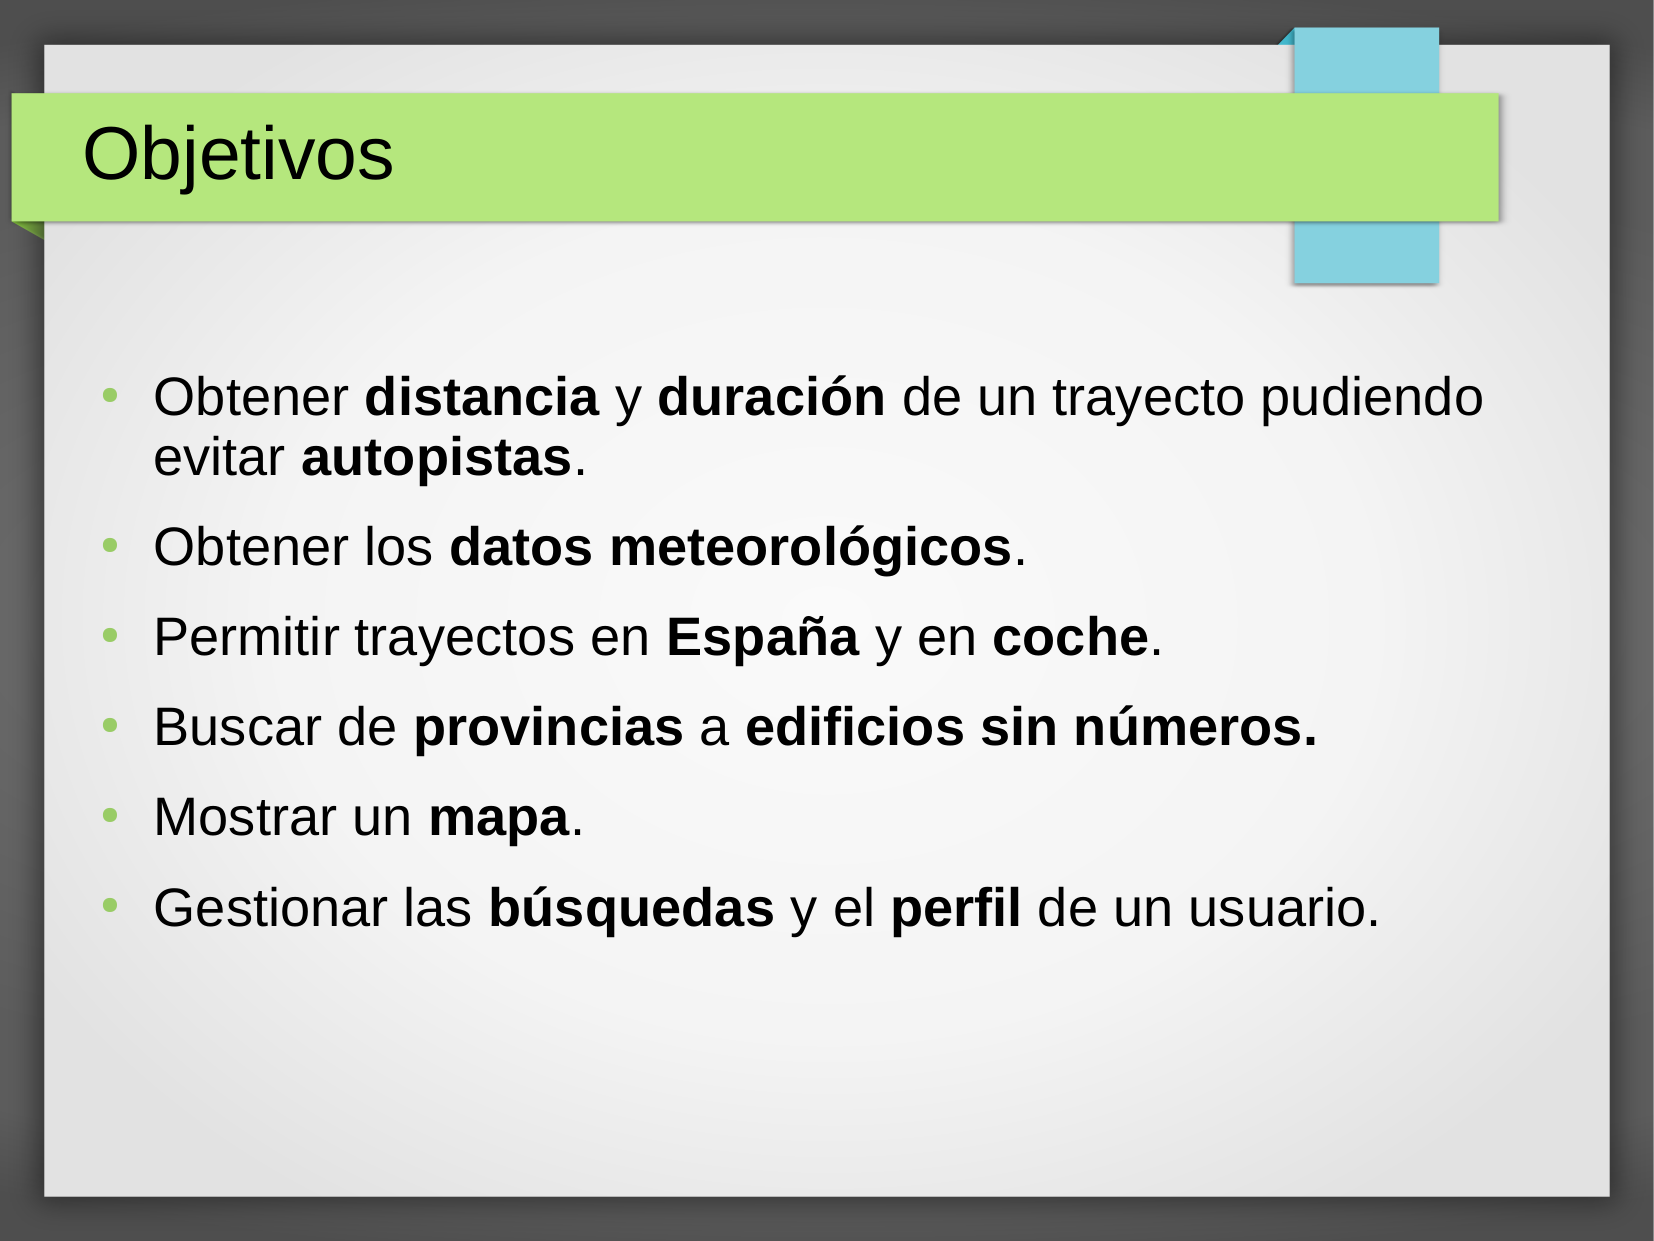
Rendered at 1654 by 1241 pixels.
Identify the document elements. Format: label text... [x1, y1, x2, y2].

title Objetivos [82, 94, 1264, 213]
picture [0, 0, 1654, 1241]
list Obtener distancia y duración de un trayecto pudiendo evitar autopistas. Obtener los datos meteorológicos. Permitir trayectos en España y en coche. Buscar de provincias a edificios sin números. Mostrar un mapa. Gestionar las búsquedas y el perfil de un usuario. [82, 366, 1571, 1175]
